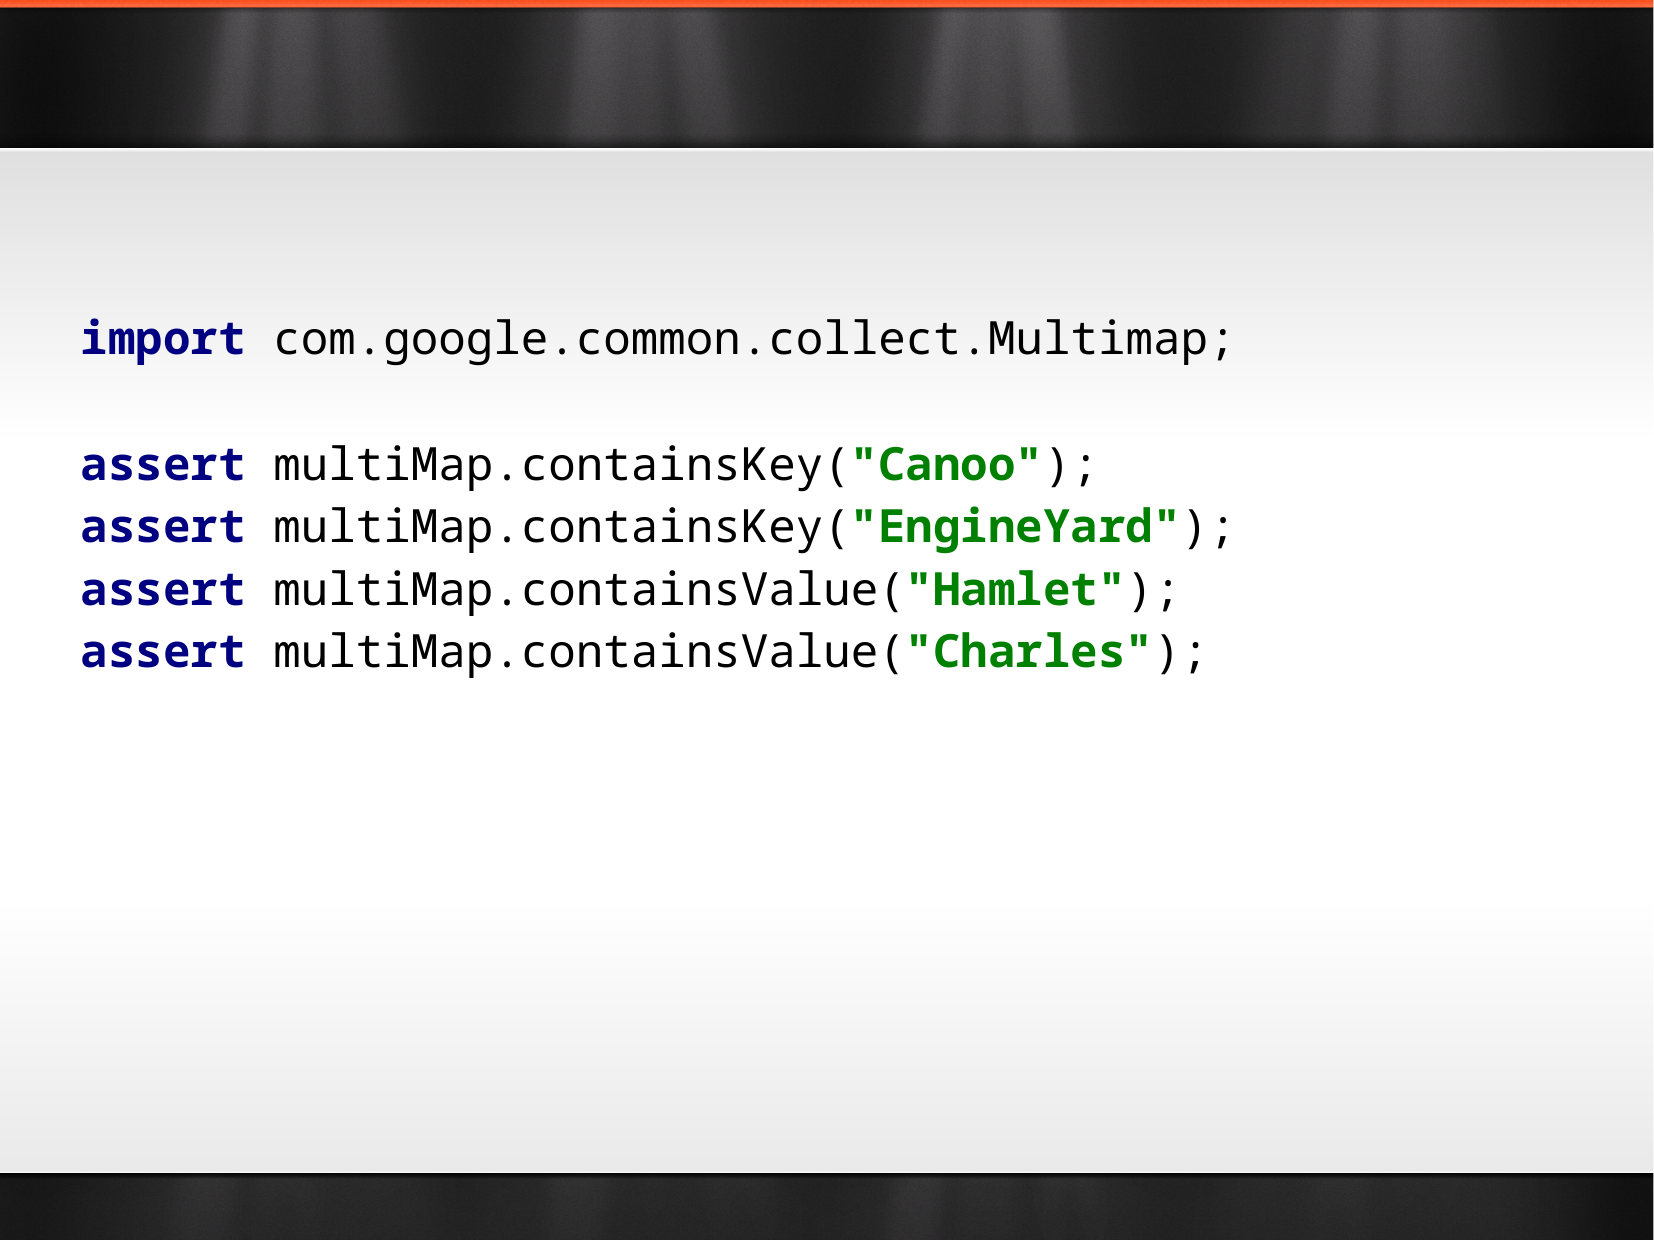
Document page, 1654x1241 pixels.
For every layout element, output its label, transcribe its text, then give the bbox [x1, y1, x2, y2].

subtitle import com.google.common.collect.Multimap; assert multiMap.containsKey("Canoo"); assert multiMap.containsKey("EngineYard"); assert multiMap.containsValue("Hamlet"); assert multiMap.containsValue("Charles"); [80, 305, 1654, 1125]
picture [0, 0, 1654, 1240]
